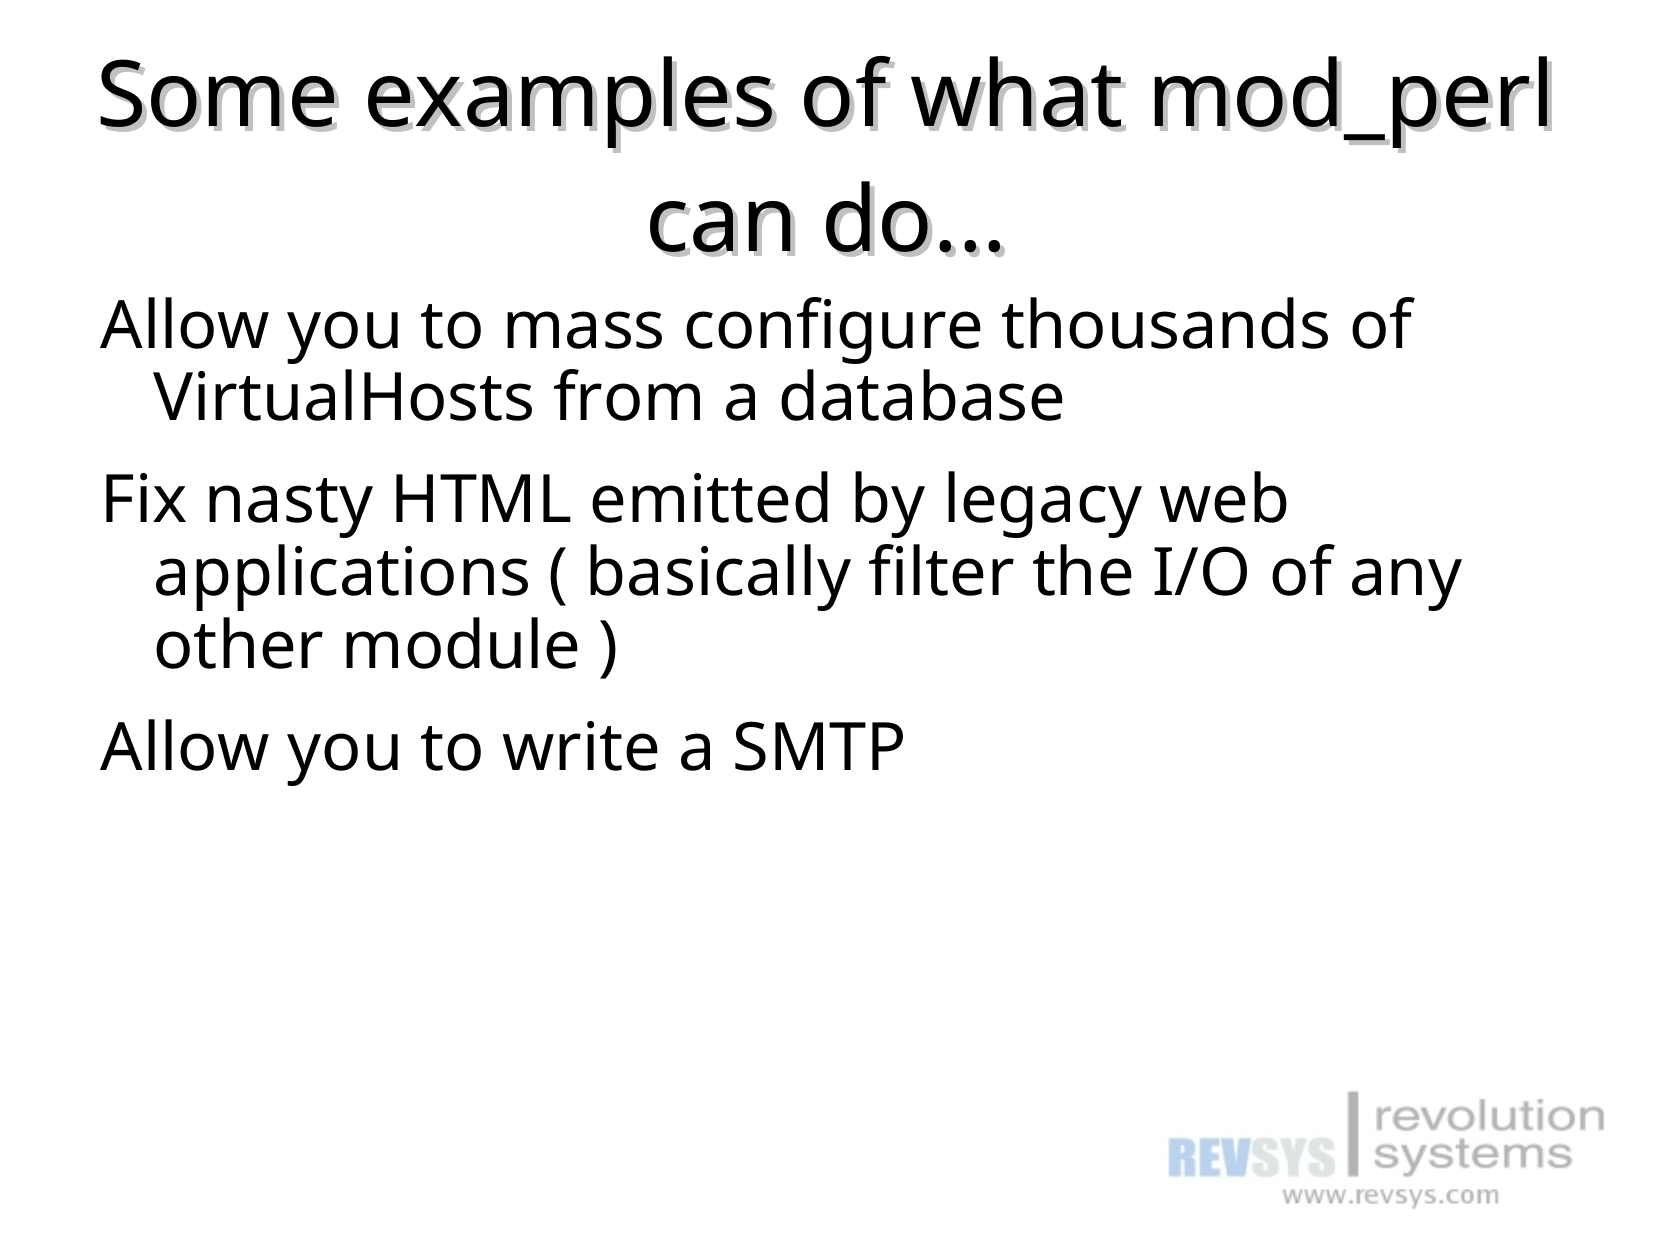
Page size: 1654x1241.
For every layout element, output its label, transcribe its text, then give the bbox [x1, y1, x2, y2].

picture [1162, 1087, 1613, 1211]
title Some examples of what mod_perl can do... [82, 42, 1571, 264]
list Allow you to mass configure thousands of VirtualHosts from a database Fix nasty HTML emitted by legacy web applications ( basically filter the I/O of any other module ) Allow you to write a SMTP [82, 290, 1571, 1109]
